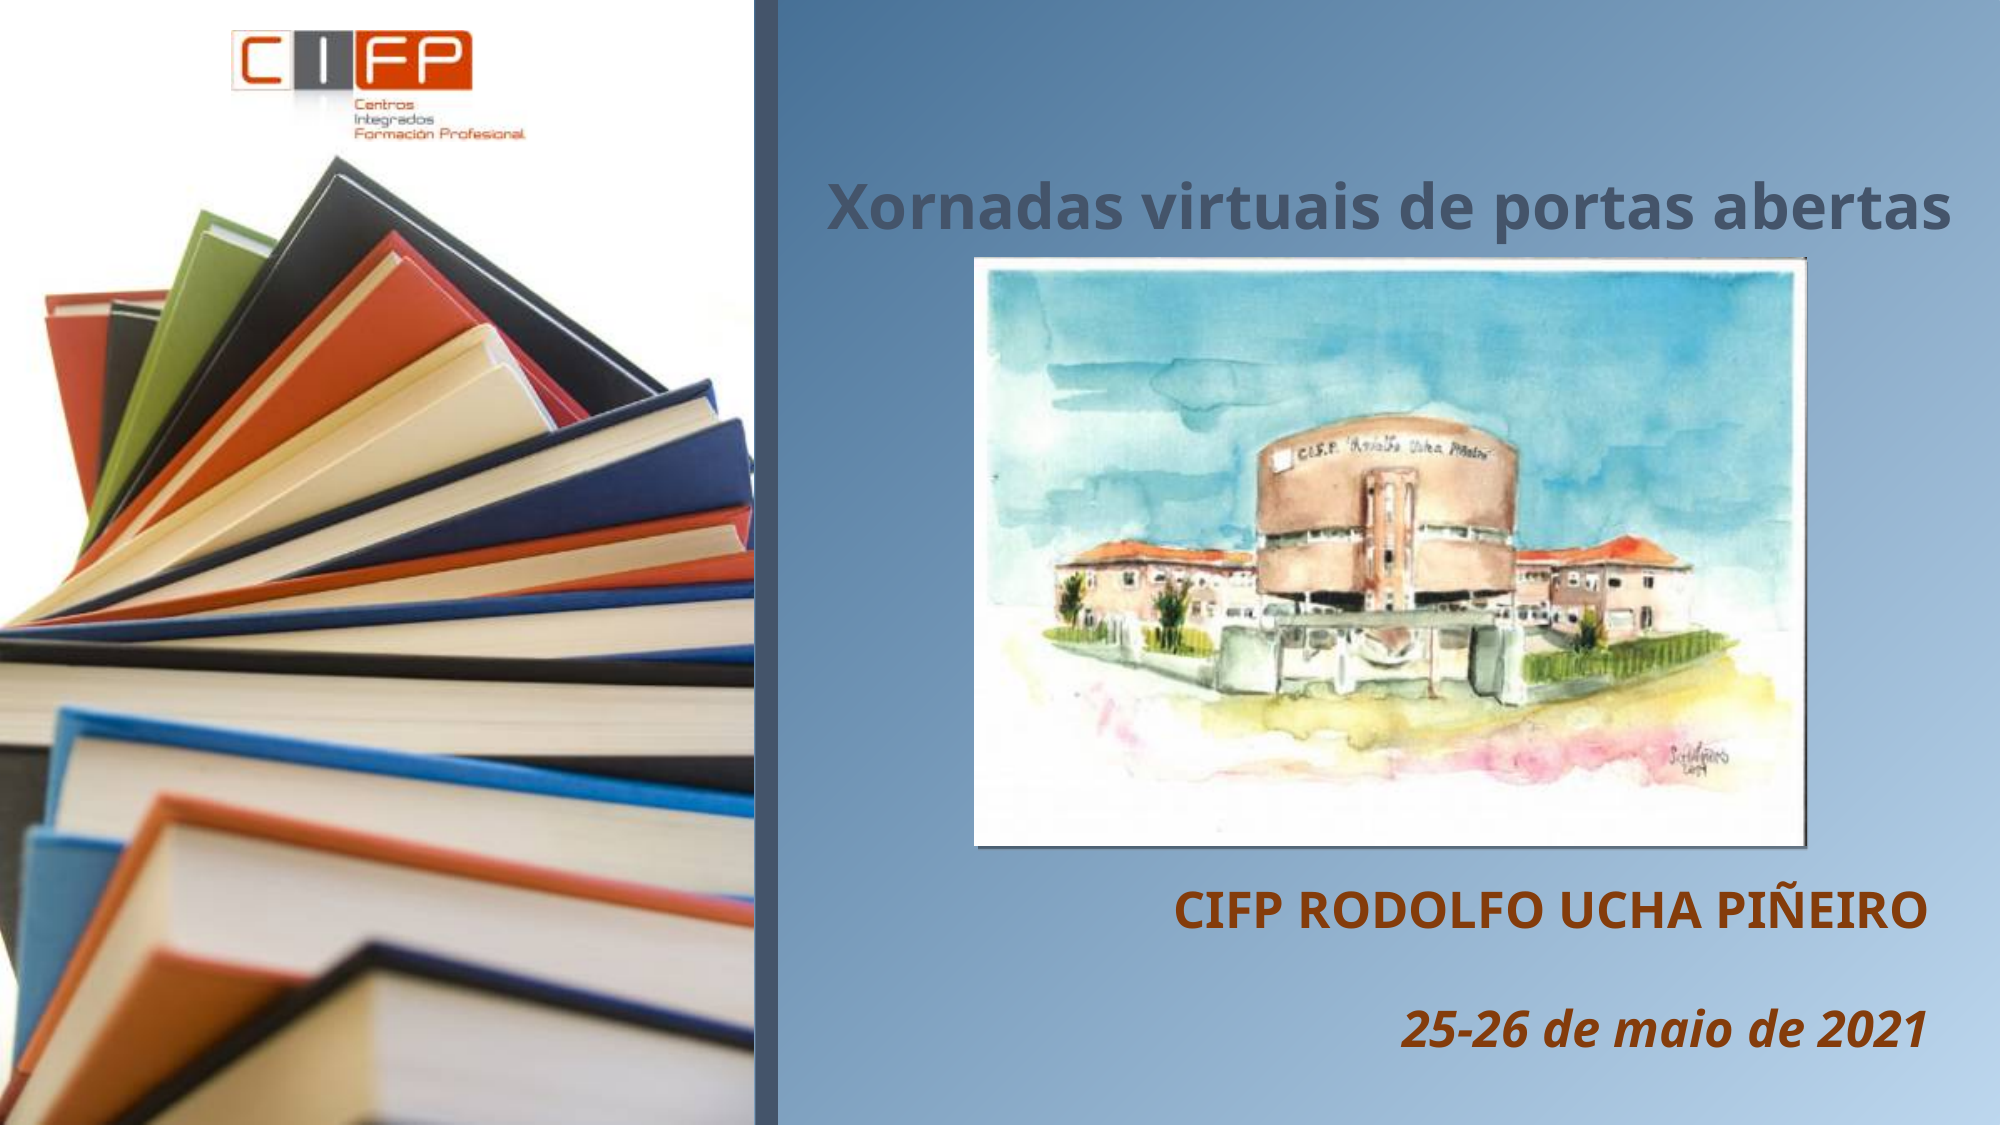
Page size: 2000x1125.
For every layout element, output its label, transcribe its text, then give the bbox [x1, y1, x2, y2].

text_box Xornadas virtuais de portas abertas [800, 101, 1981, 256]
picture [974, 257, 1807, 846]
text_box CIFP RODOLFO UCHA PIÑEIRO 25-26 de maio de 2021 [800, 866, 1951, 1071]
picture [0, 0, 754, 1125]
